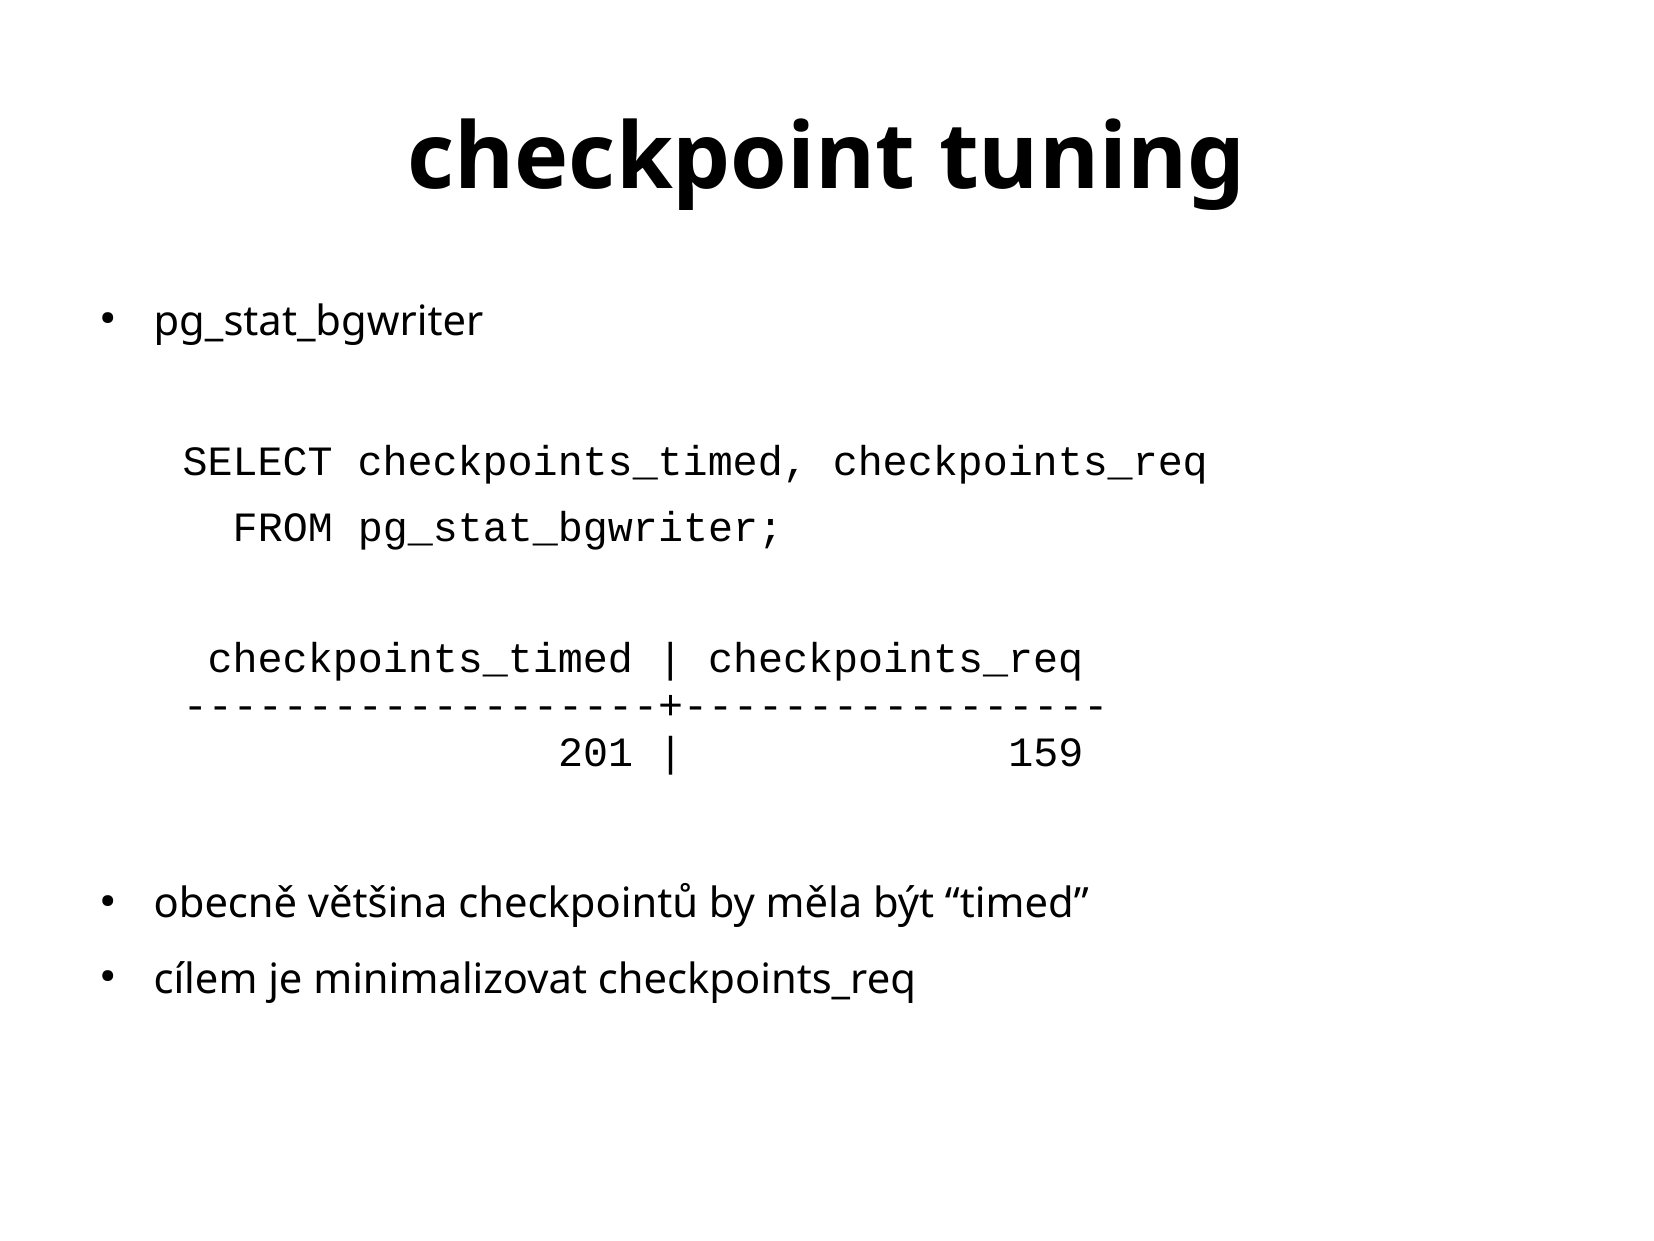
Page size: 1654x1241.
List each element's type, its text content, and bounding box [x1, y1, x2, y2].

title checkpoint tuning [82, 49, 1571, 257]
list pg_stat_bgwriter SELECT checkpoints_timed, checkpoints_req FROM pg_stat_bgwriter; checkpoints_timed | checkpoints_req -------------------+----------------- 201 | 159 obecně většina checkpointů by měla být “timed” cílem je minimalizovat checkpoints_req [82, 290, 1538, 1111]
